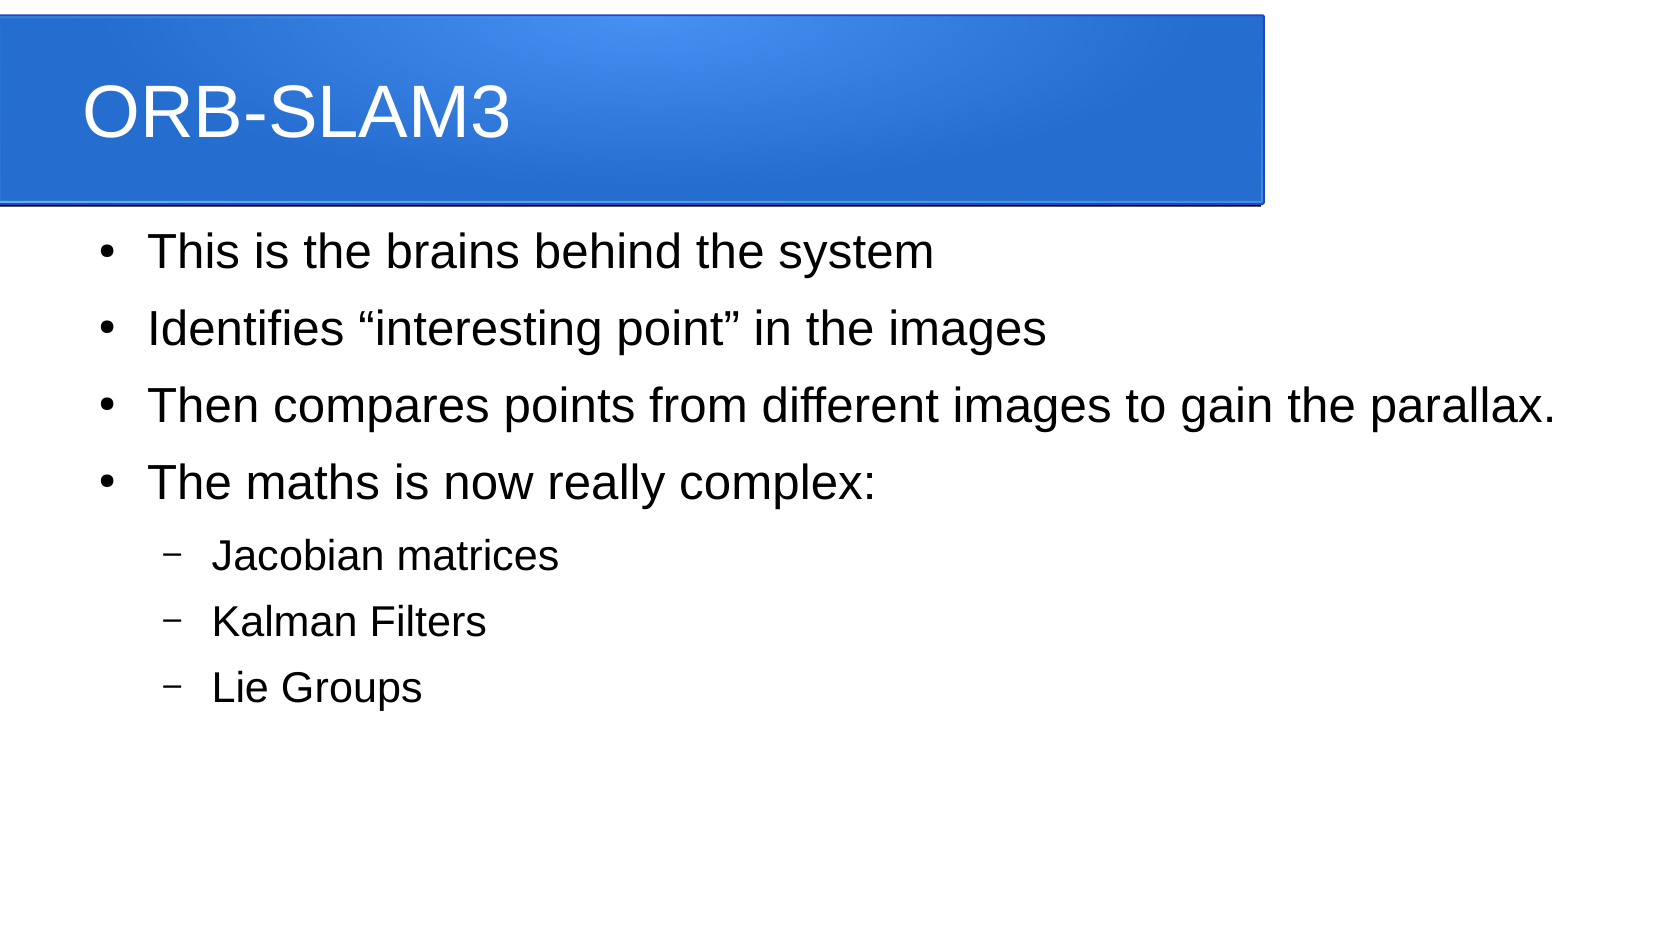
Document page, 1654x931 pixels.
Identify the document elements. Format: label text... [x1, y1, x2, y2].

list This is the brains behind the system Identifies “interesting point” in the images Then compares points from different images to gain the parallax. The maths is now really complex: Jacobian matrices Kalman Filters Lie Groups [82, 224, 1571, 764]
title ORB-SLAM3 [82, 35, 1235, 189]
